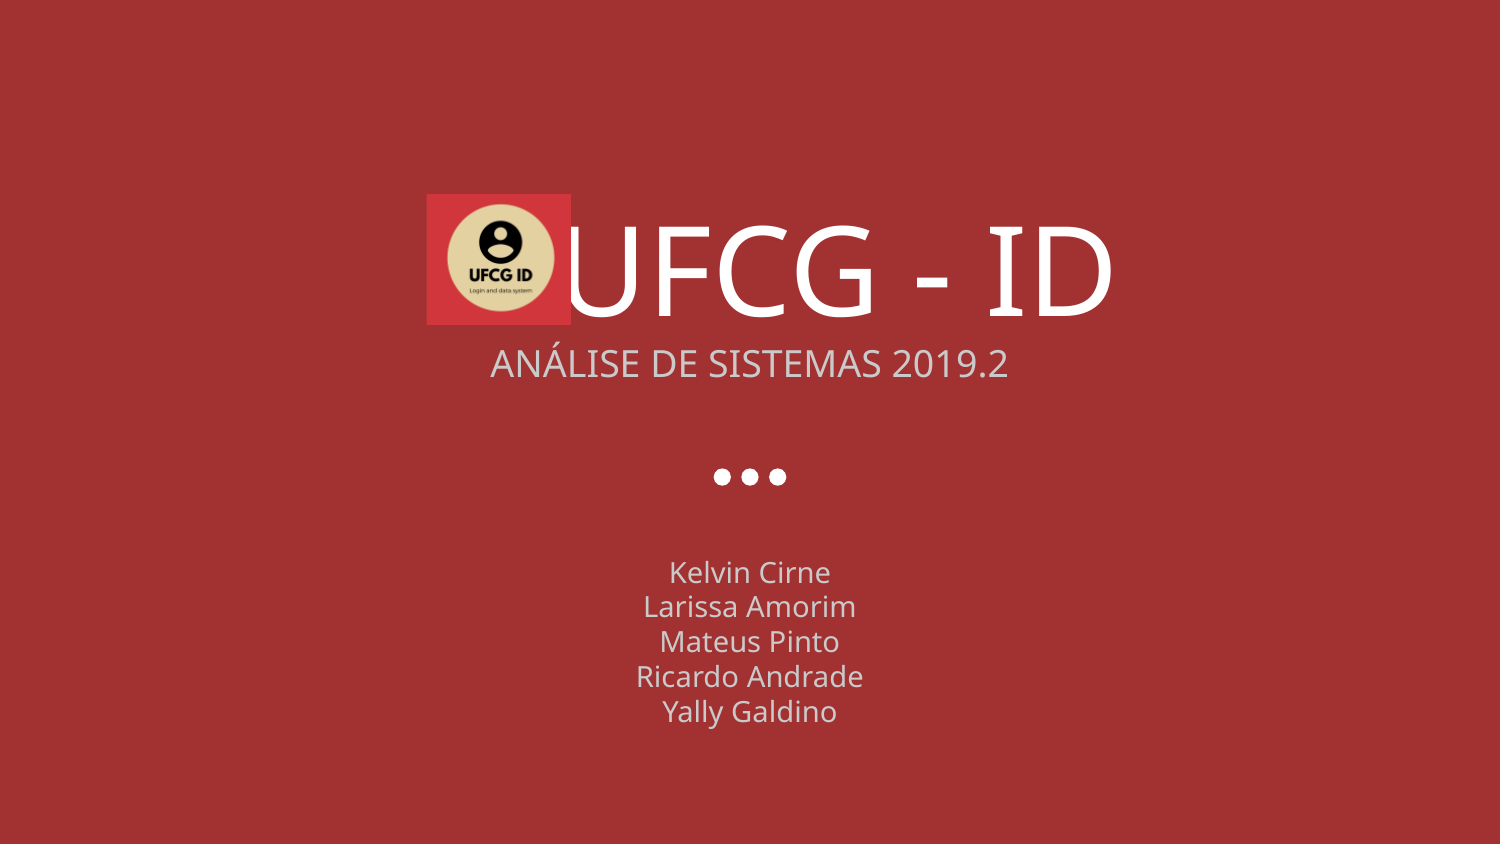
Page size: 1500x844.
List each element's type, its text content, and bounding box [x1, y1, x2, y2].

picture [426, 194, 571, 325]
subtitle ANÁLISE DE SISTEMAS 2019.2 [116, 324, 1384, 455]
title UFCG - ID [197, 72, 1478, 357]
subtitle Kelvin Cirne Larissa Amorim Mateus Pinto Ricardo Andrade Yally Galdino [227, 538, 1273, 748]
